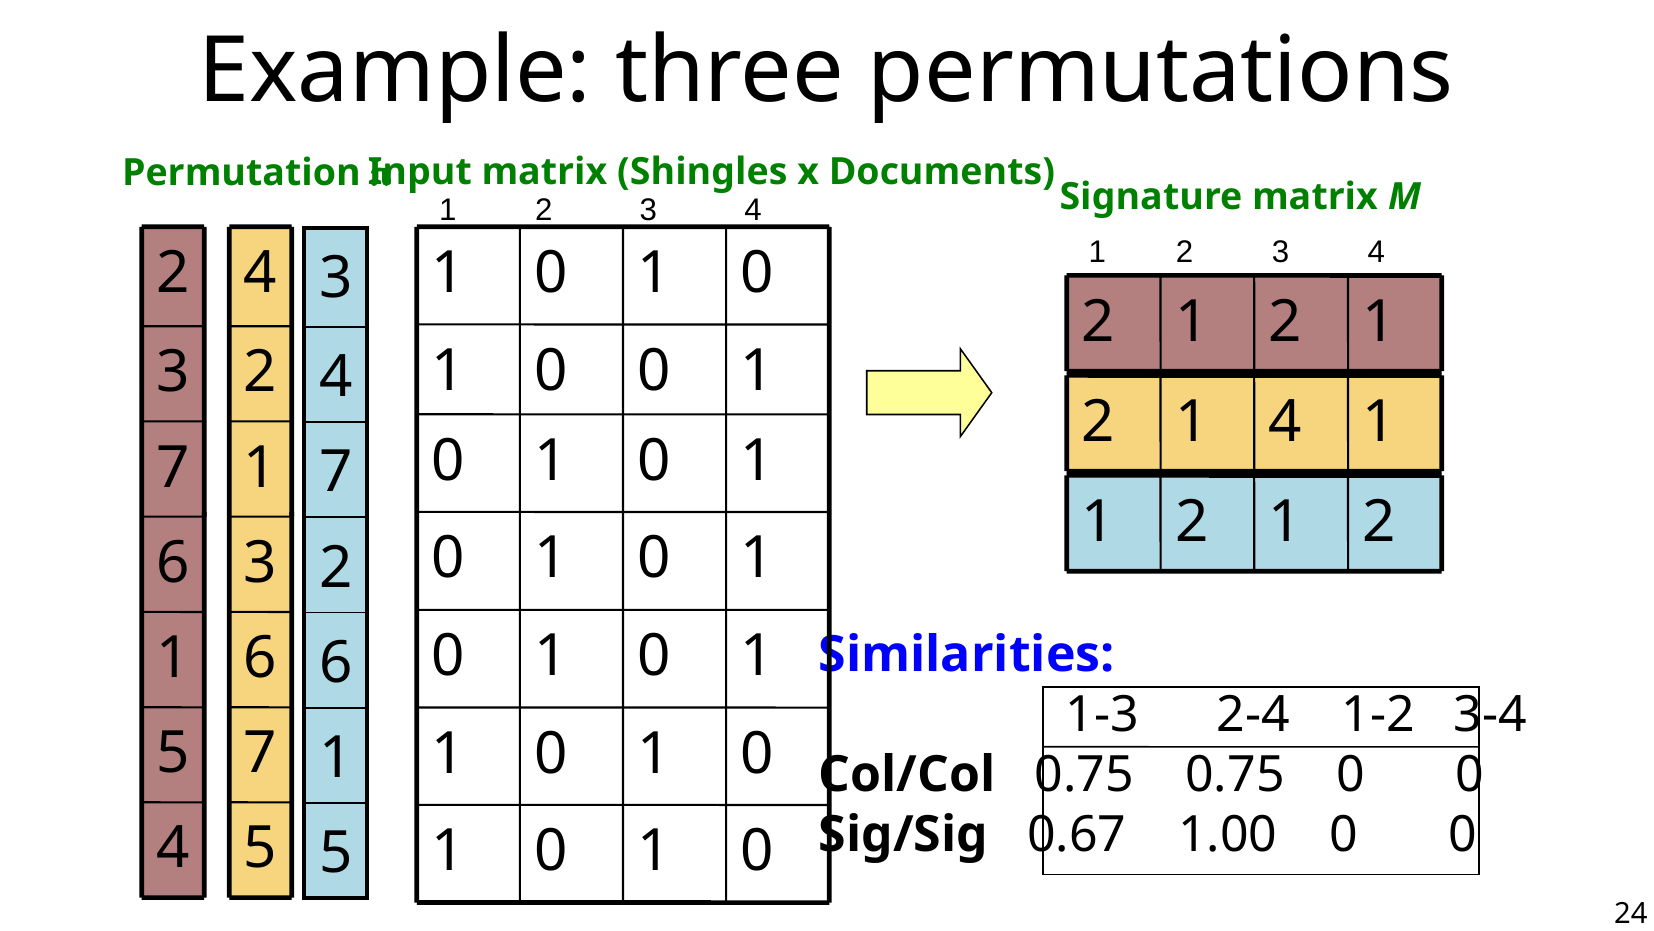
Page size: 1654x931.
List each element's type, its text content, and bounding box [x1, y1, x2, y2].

text_box 7 [232, 709, 289, 801]
text_box 1 [728, 514, 826, 608]
text_box 4 [1256, 378, 1347, 468]
text_box 1 [145, 613, 201, 706]
text_box 1 [1256, 478, 1347, 568]
text_box 1 [1162, 278, 1253, 368]
text_box 2 [1350, 478, 1439, 568]
text_box 6 [145, 518, 201, 610]
text_box 7 [145, 423, 201, 515]
text_box 2 [1162, 478, 1253, 568]
text_box 0 [521, 806, 621, 900]
text_box 0 [728, 230, 826, 323]
text_box Signature matrix M [1044, 164, 1436, 225]
text_box 5 [145, 709, 201, 801]
text_box 0 [625, 611, 725, 706]
text_box 2 [1256, 278, 1347, 368]
table_cell 7 [306, 423, 365, 516]
text_box Permutation  [107, 140, 407, 200]
text_box Similarities: 1-3 2-4 1-2 3-4 Col/Col 0.75 0.75 0 0 Sig/Sig 0.67 1.00 0 0 [1044, 748, 1478, 869]
text_box 0 [728, 807, 826, 900]
text_box 1 [420, 326, 518, 413]
table_cell 5 [306, 804, 365, 896]
text_box 2 [145, 230, 201, 325]
text_box 1 [521, 611, 621, 706]
text_box 1 [521, 416, 621, 510]
text_box 1 [232, 423, 289, 515]
text_box 2 [1070, 278, 1159, 368]
text_box 5 [232, 804, 289, 895]
text_box [866, 348, 992, 437]
text_box 3 [145, 328, 201, 420]
text_box 2 [232, 328, 289, 420]
text_box 0 [625, 416, 725, 510]
text_box Similarities: 1-3 2-4 1-2 3-4 Col/Col 0.75 0.75 0 0 Sig/Sig 0.67 1.00 0 0 [832, 613, 1542, 869]
text_box 1 [728, 326, 826, 413]
text_box 1 [1350, 378, 1439, 468]
table_header 3 [306, 230, 365, 326]
text_box 1 [728, 416, 826, 510]
text_box 1 [625, 806, 725, 900]
text_box Similarities: 1-3 2-4 1-2 3-4 Col/Col 0.75 0.75 0 0 Sig/Sig 0.67 1.00 0 0 [1044, 688, 1478, 746]
text_box 1 [521, 513, 621, 608]
text_box 4 [145, 804, 201, 895]
text_box 0 [521, 709, 621, 803]
text_box 2 [1070, 378, 1159, 468]
text_box 0 [420, 611, 518, 706]
table_cell 4 [306, 328, 365, 421]
text_box 1 [420, 806, 518, 900]
table_cell 1 [306, 709, 365, 802]
text_box 1 [1070, 478, 1159, 568]
text_box 1 [728, 611, 826, 706]
text_box 0 [420, 416, 518, 510]
text_box 0 [625, 326, 725, 413]
text_box 0 [521, 235, 621, 323]
text_box 1 [1350, 278, 1439, 368]
text_box Input matrix (Shingles x Documents) [353, 139, 1081, 200]
text_box 0 [728, 709, 826, 803]
text_box 1 [1162, 378, 1253, 468]
text_box 6 [232, 613, 289, 706]
text_box 1 2 3 4 [415, 185, 793, 235]
text_box 3 [232, 518, 289, 610]
table_cell 2 [306, 518, 365, 612]
text_box 1 [625, 235, 725, 323]
title Example: three permutations [82, 1, 1571, 131]
text_box 1 2 3 4 [1065, 226, 1442, 276]
text_box 1 [625, 709, 725, 803]
text_box 0 [521, 326, 621, 413]
text_box 4 [232, 230, 289, 325]
text_box 0 [625, 514, 725, 608]
text_box 0 [420, 513, 518, 608]
text_box 1 [420, 235, 518, 323]
text_box 1 [420, 709, 518, 803]
table_cell 6 [306, 613, 365, 707]
